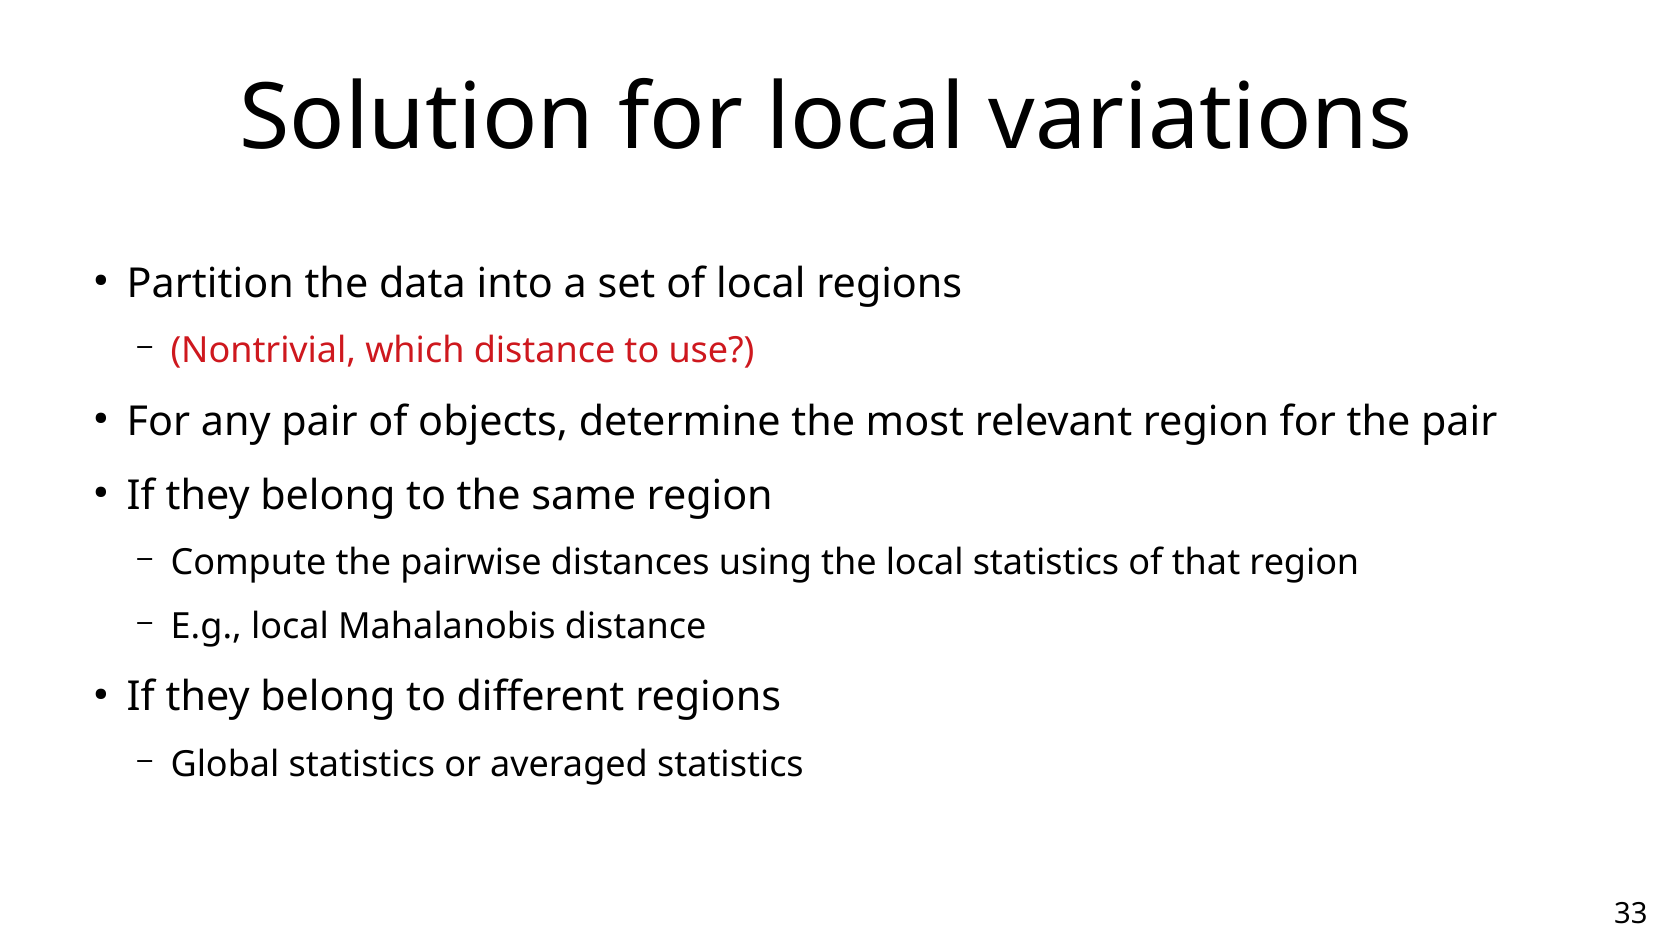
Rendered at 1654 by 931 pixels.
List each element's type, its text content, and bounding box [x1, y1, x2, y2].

title Solution for local variations [82, 1, 1571, 226]
list Partition the data into a set of local regions (Nontrivial, which distance to use?) For any pair of objects, determine the most relevant region for the pair If they belong to the same region Compute the pairwise distances using the local statistics of that region E.g., local Mahalanobis distance If they belong to different regions Global statistics or averaged statistics [82, 253, 1571, 793]
